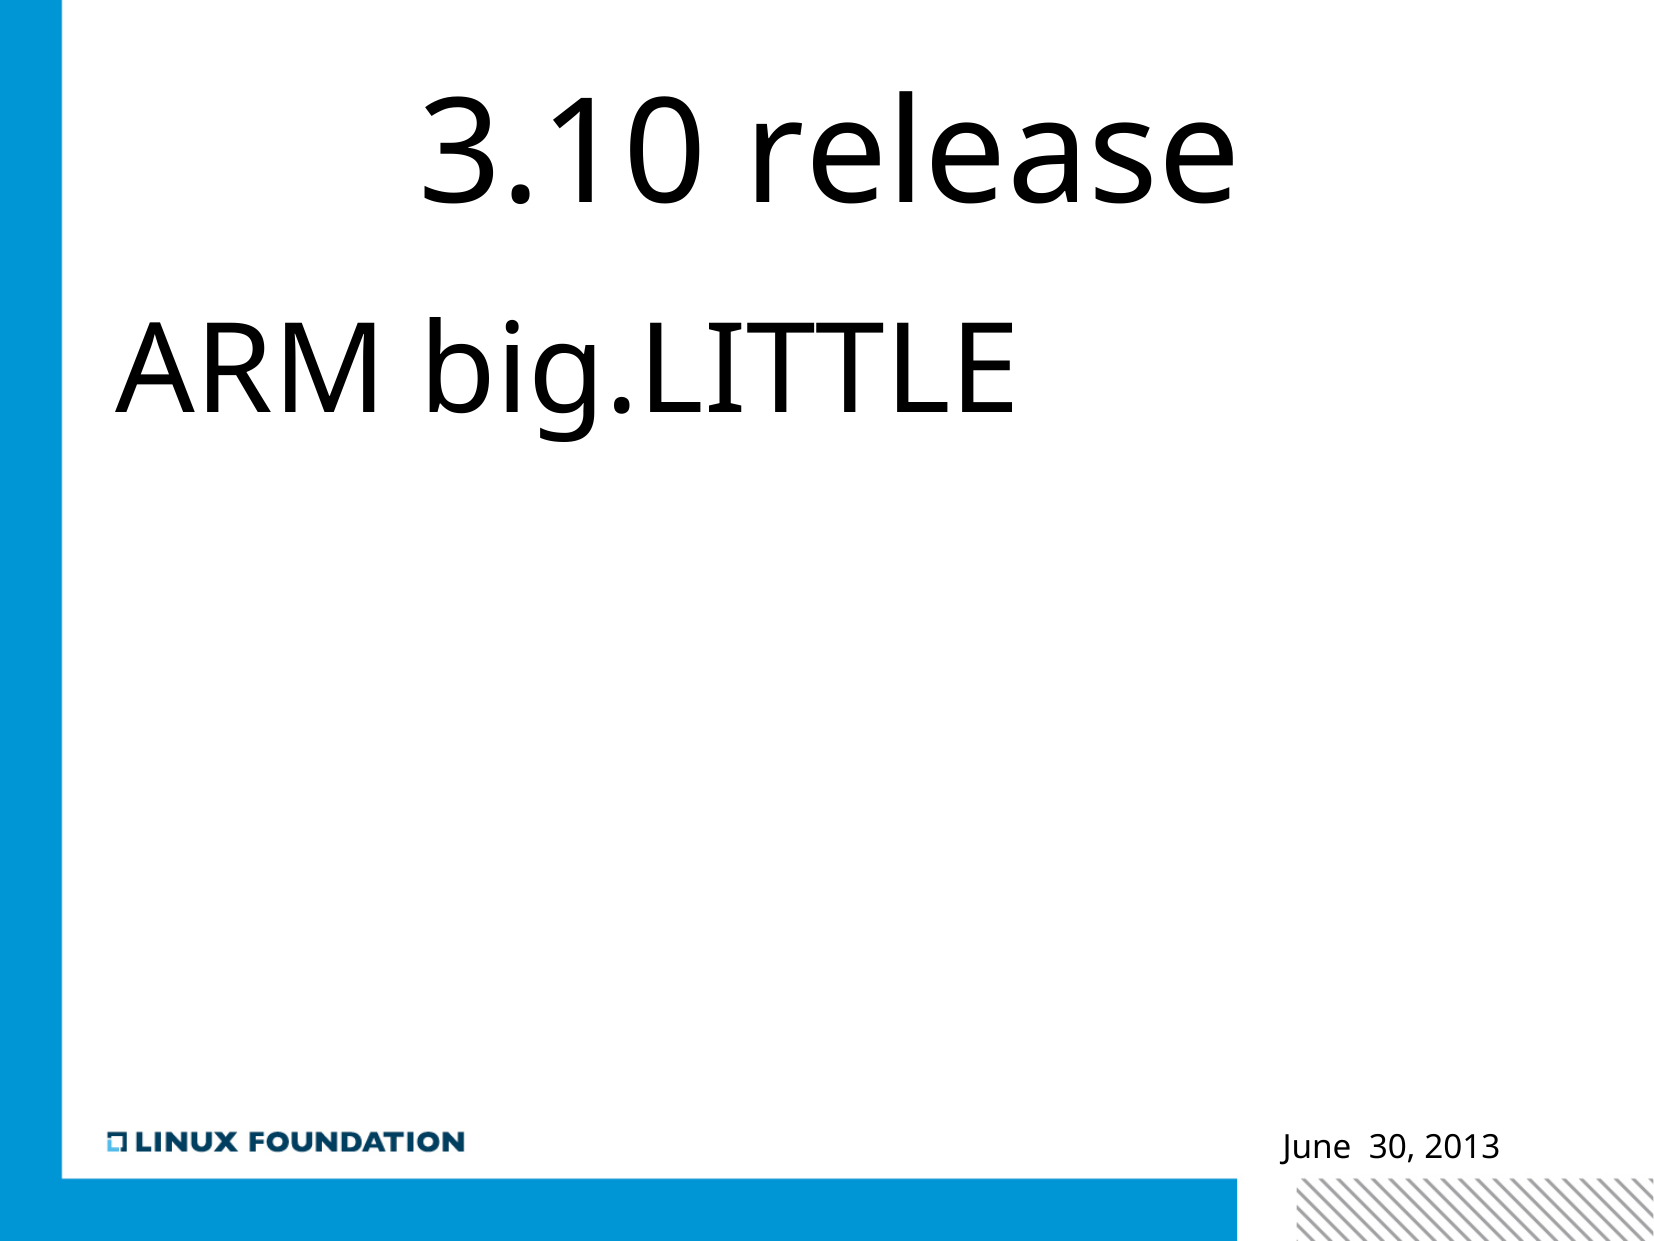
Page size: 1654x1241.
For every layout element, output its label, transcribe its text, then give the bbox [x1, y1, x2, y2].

text_box June 30, 2013 [1268, 1115, 1518, 1170]
picture [62, 0, 1654, 1241]
text_box 3.10 release [403, 39, 1250, 230]
text_box ARM big.LITTLE [100, 271, 1059, 905]
